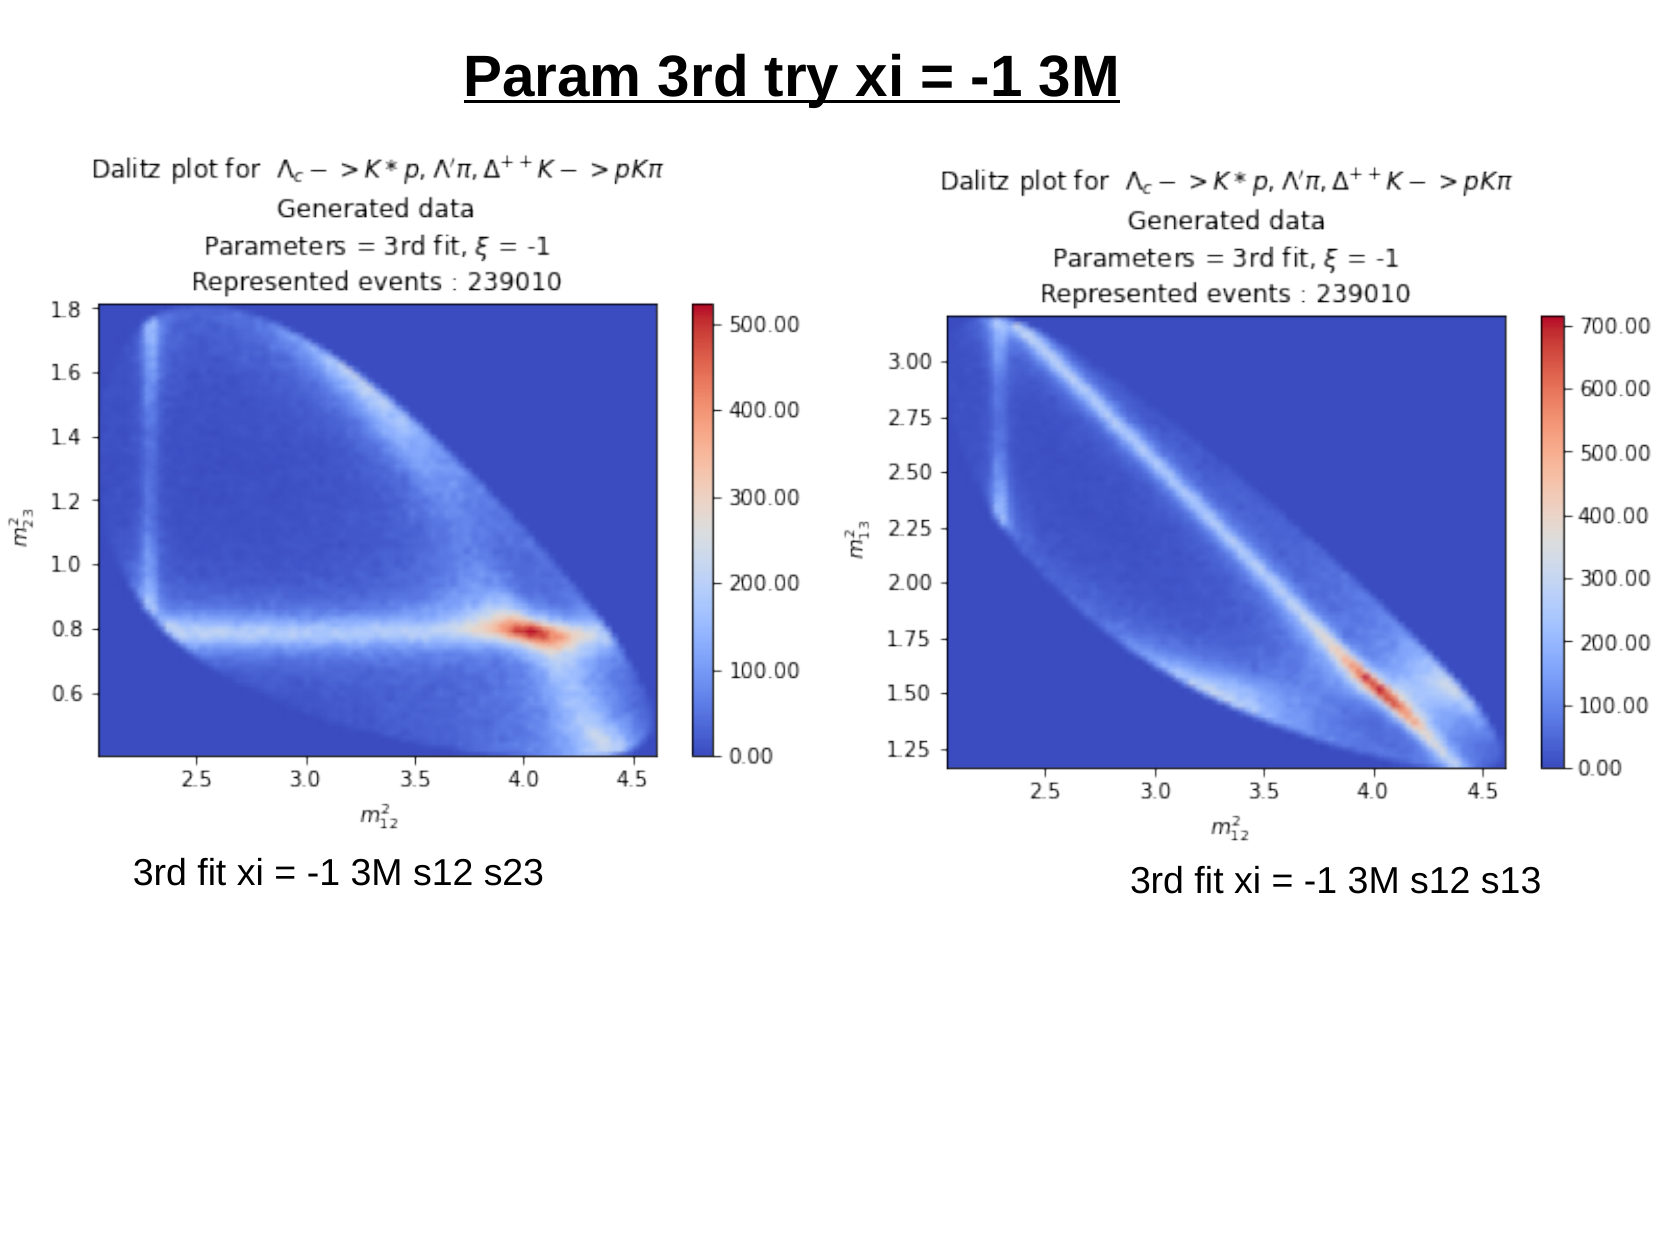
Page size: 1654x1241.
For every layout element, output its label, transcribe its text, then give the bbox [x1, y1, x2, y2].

text_box Param 3rd try xi = -1 3M [448, 36, 1135, 119]
text_box 3rd fit xi = -1 3M s12 s23 [118, 850, 560, 901]
text_box 3rd fit xi = -1 3M s12 s13 [1115, 862, 1557, 910]
picture [0, 141, 815, 850]
picture [828, 153, 1654, 862]
